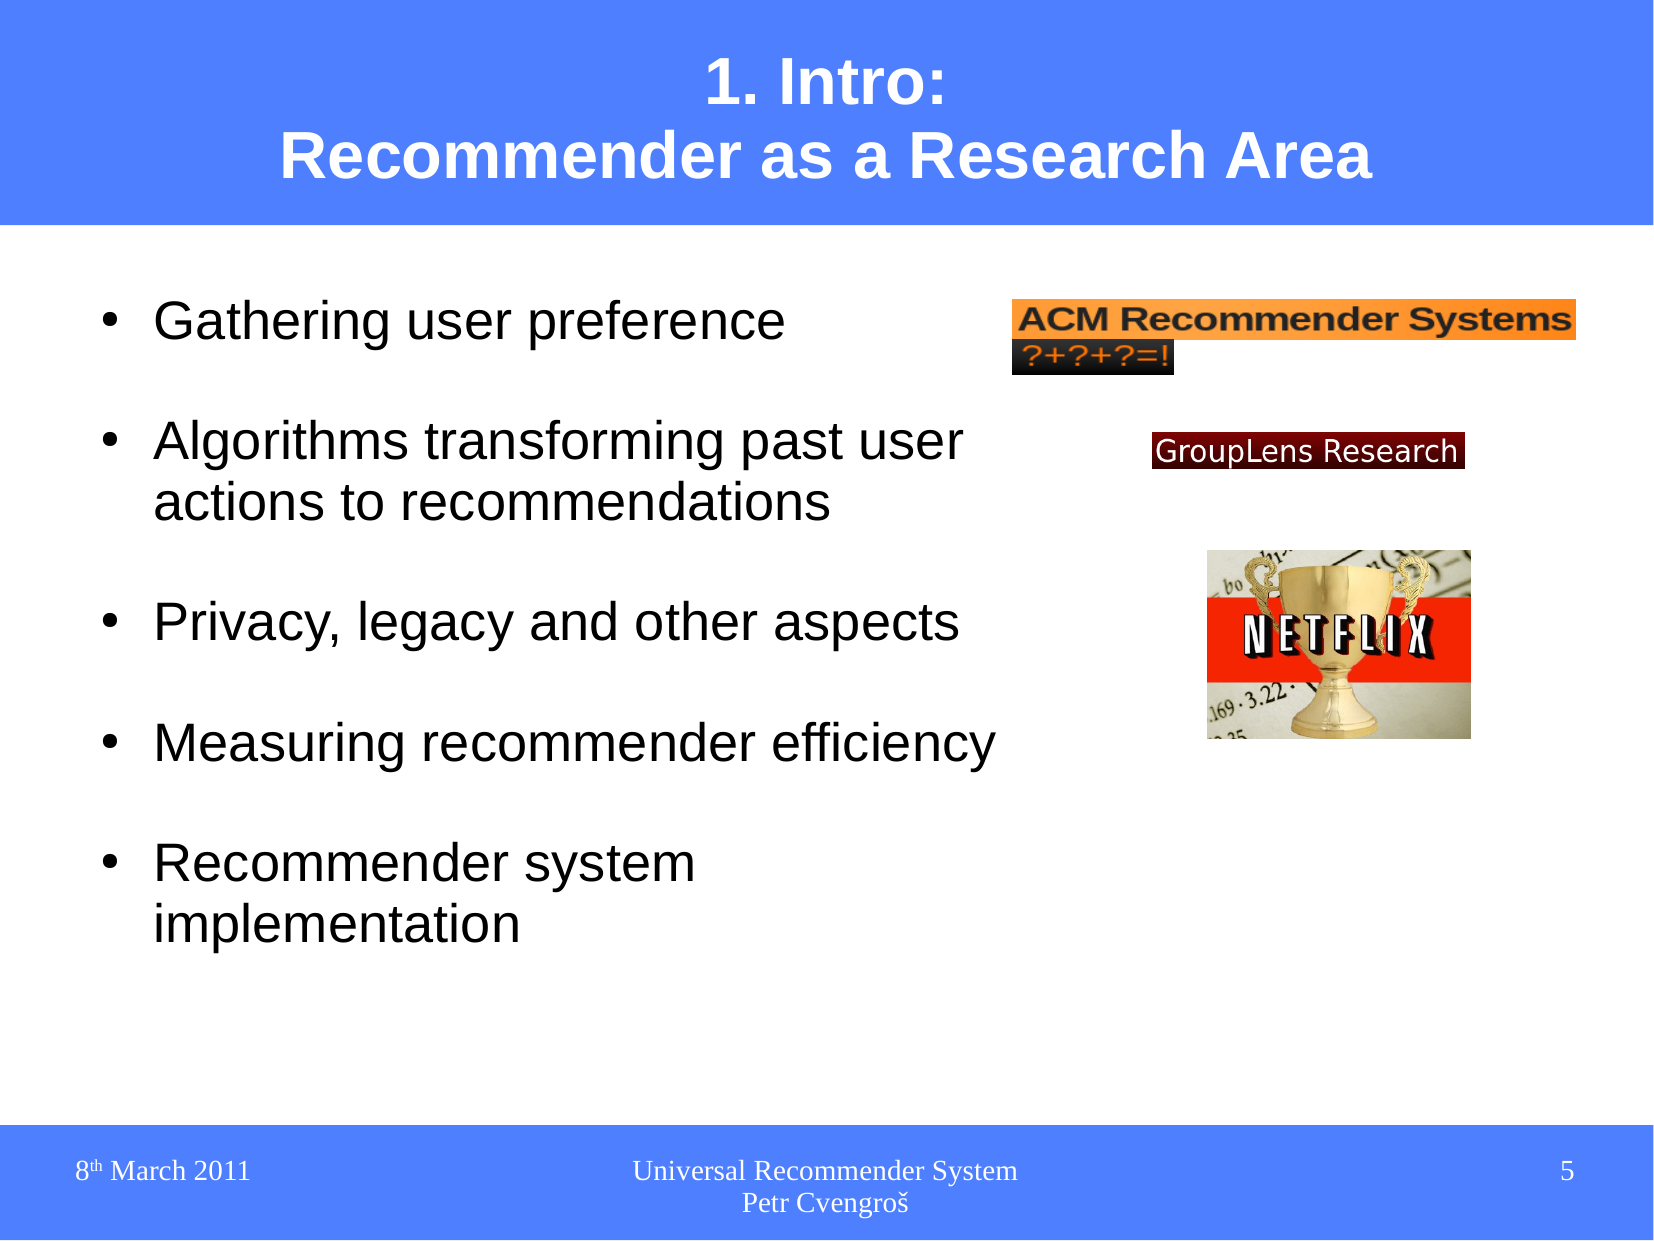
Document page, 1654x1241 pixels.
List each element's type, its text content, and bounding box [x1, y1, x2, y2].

picture [1207, 550, 1471, 739]
title 1. Intro: Recommender as a Research Area [82, 32, 1571, 205]
list Gathering user preference Algorithms transforming past user actions to recommendations Privacy, legacy and other aspects Measuring recommender efficiency Recommender system implementation [82, 290, 1013, 1094]
picture [1012, 299, 1576, 376]
picture [1152, 432, 1465, 469]
